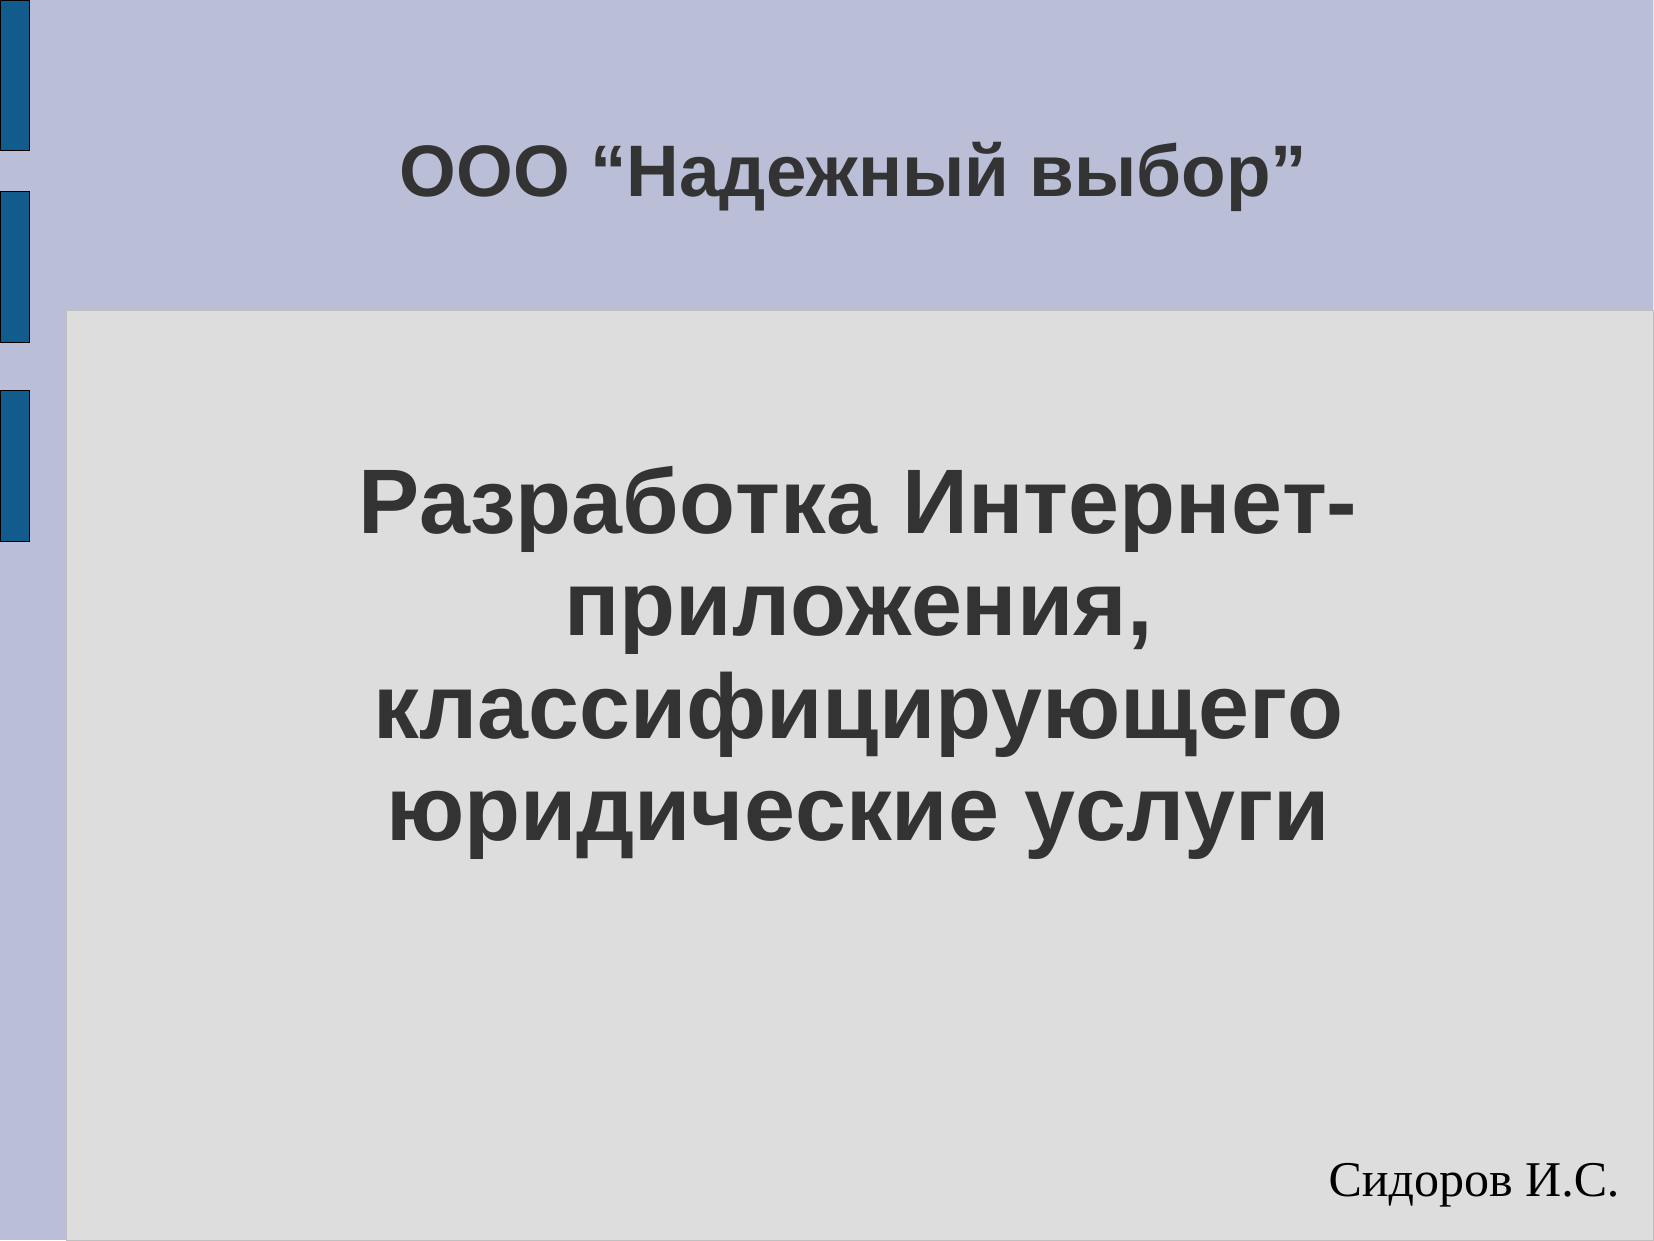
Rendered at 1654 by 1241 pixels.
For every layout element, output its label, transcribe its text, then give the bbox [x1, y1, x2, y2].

text_box Сидоров И.С. [1328, 1151, 1621, 1207]
title Разработка Интернет-приложения, классифицирующего юридические услуги [152, 450, 1565, 861]
title ООО “Надежный выбор” [147, 67, 1560, 275]
